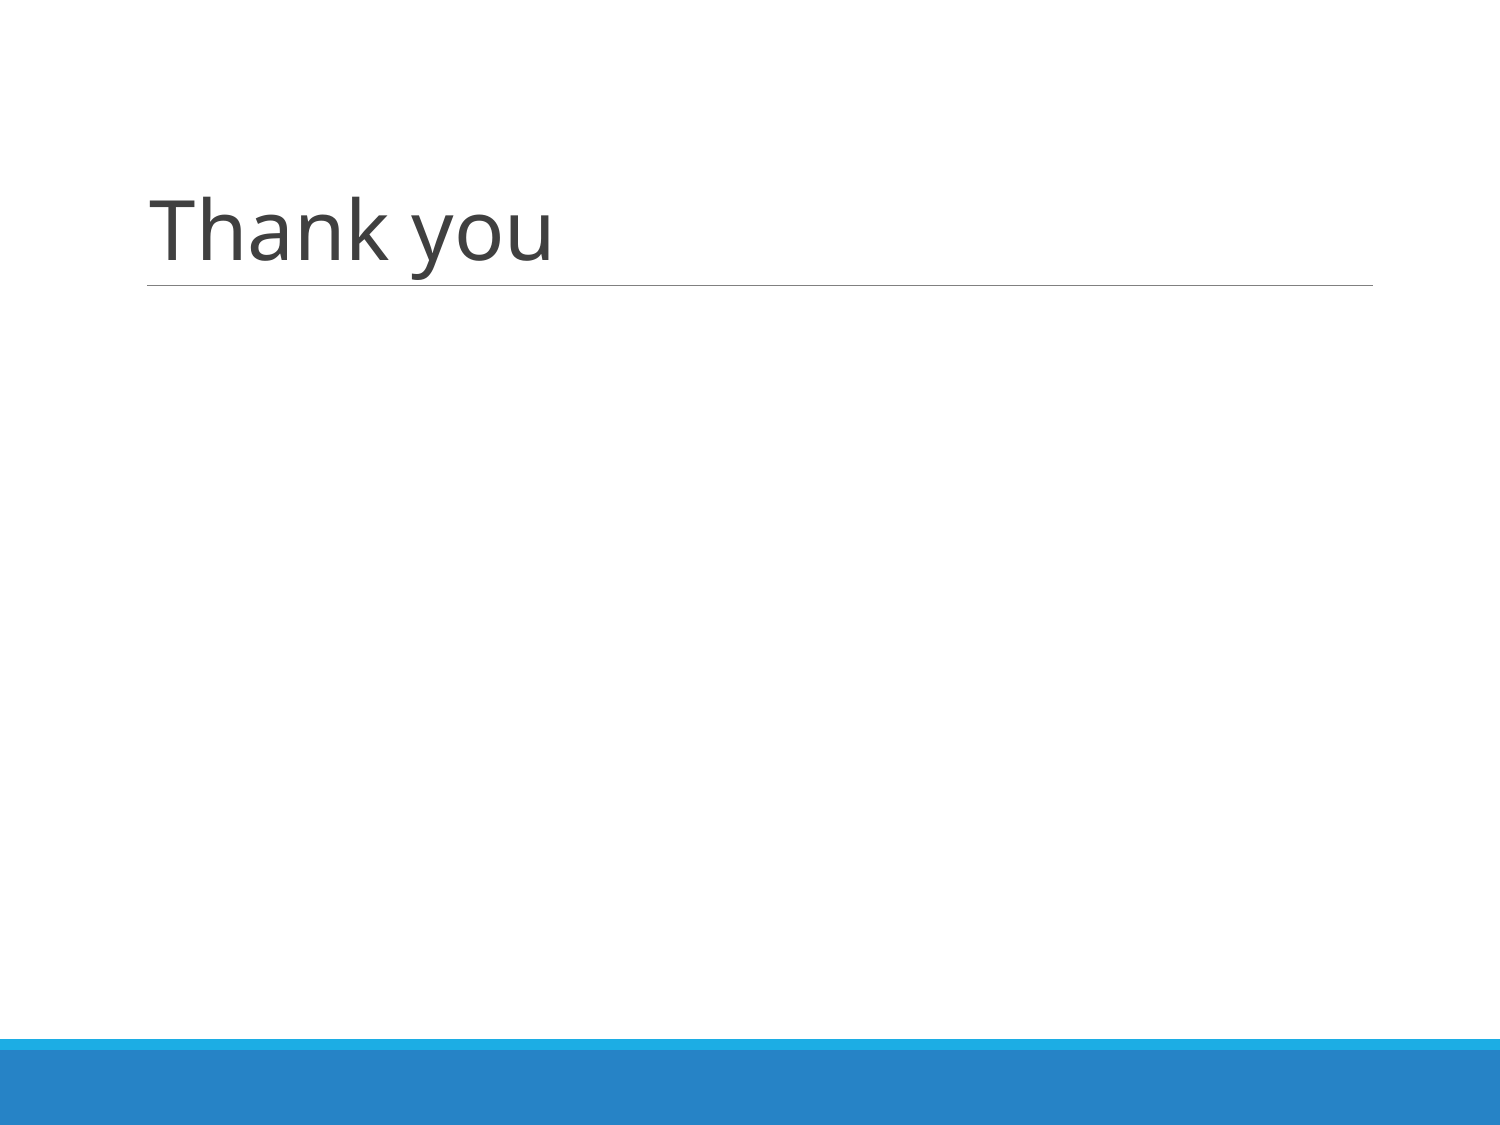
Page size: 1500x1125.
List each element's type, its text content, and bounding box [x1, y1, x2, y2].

text_box Thank you [134, 47, 1373, 285]
